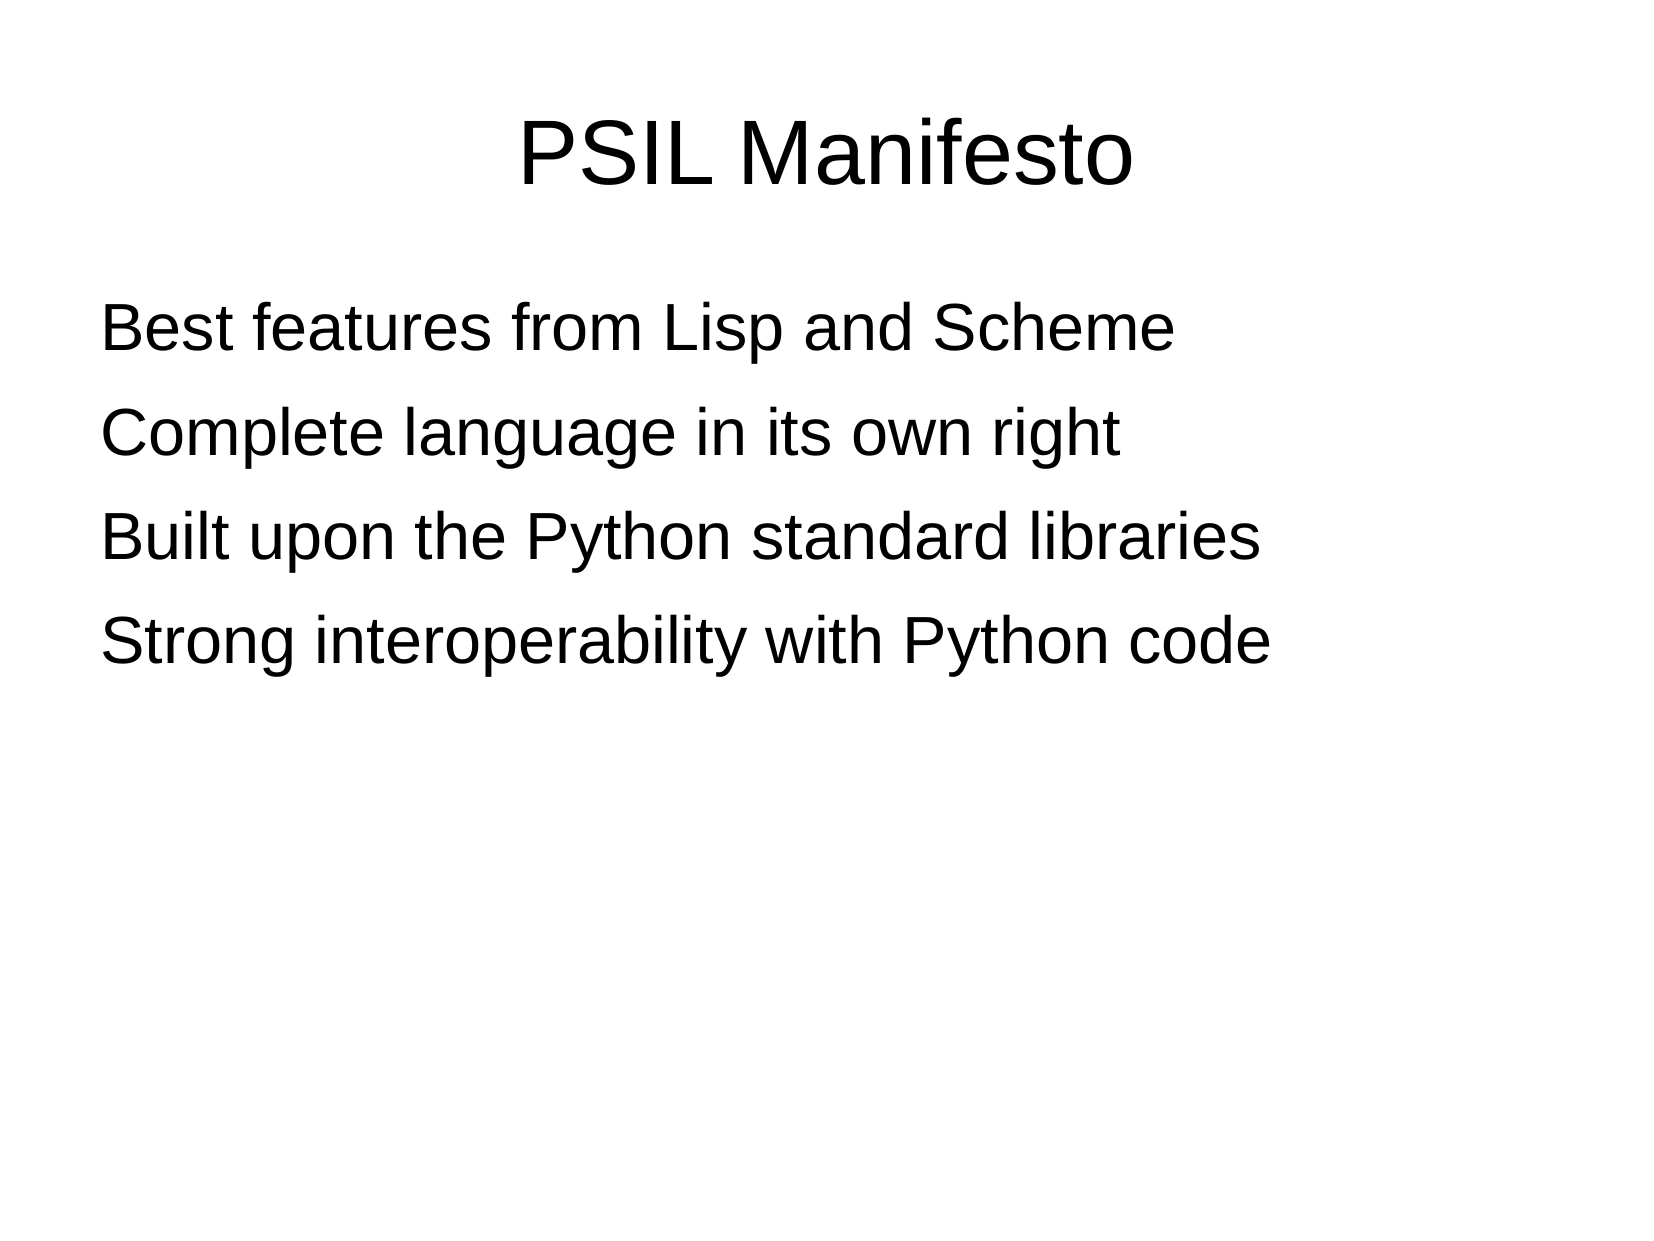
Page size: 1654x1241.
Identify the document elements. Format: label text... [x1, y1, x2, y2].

title PSIL Manifesto [82, 56, 1571, 250]
list Best features from Lisp and Scheme Complete language in its own right Built upon the Python standard libraries Strong interoperability with Python code [82, 290, 1571, 1094]
